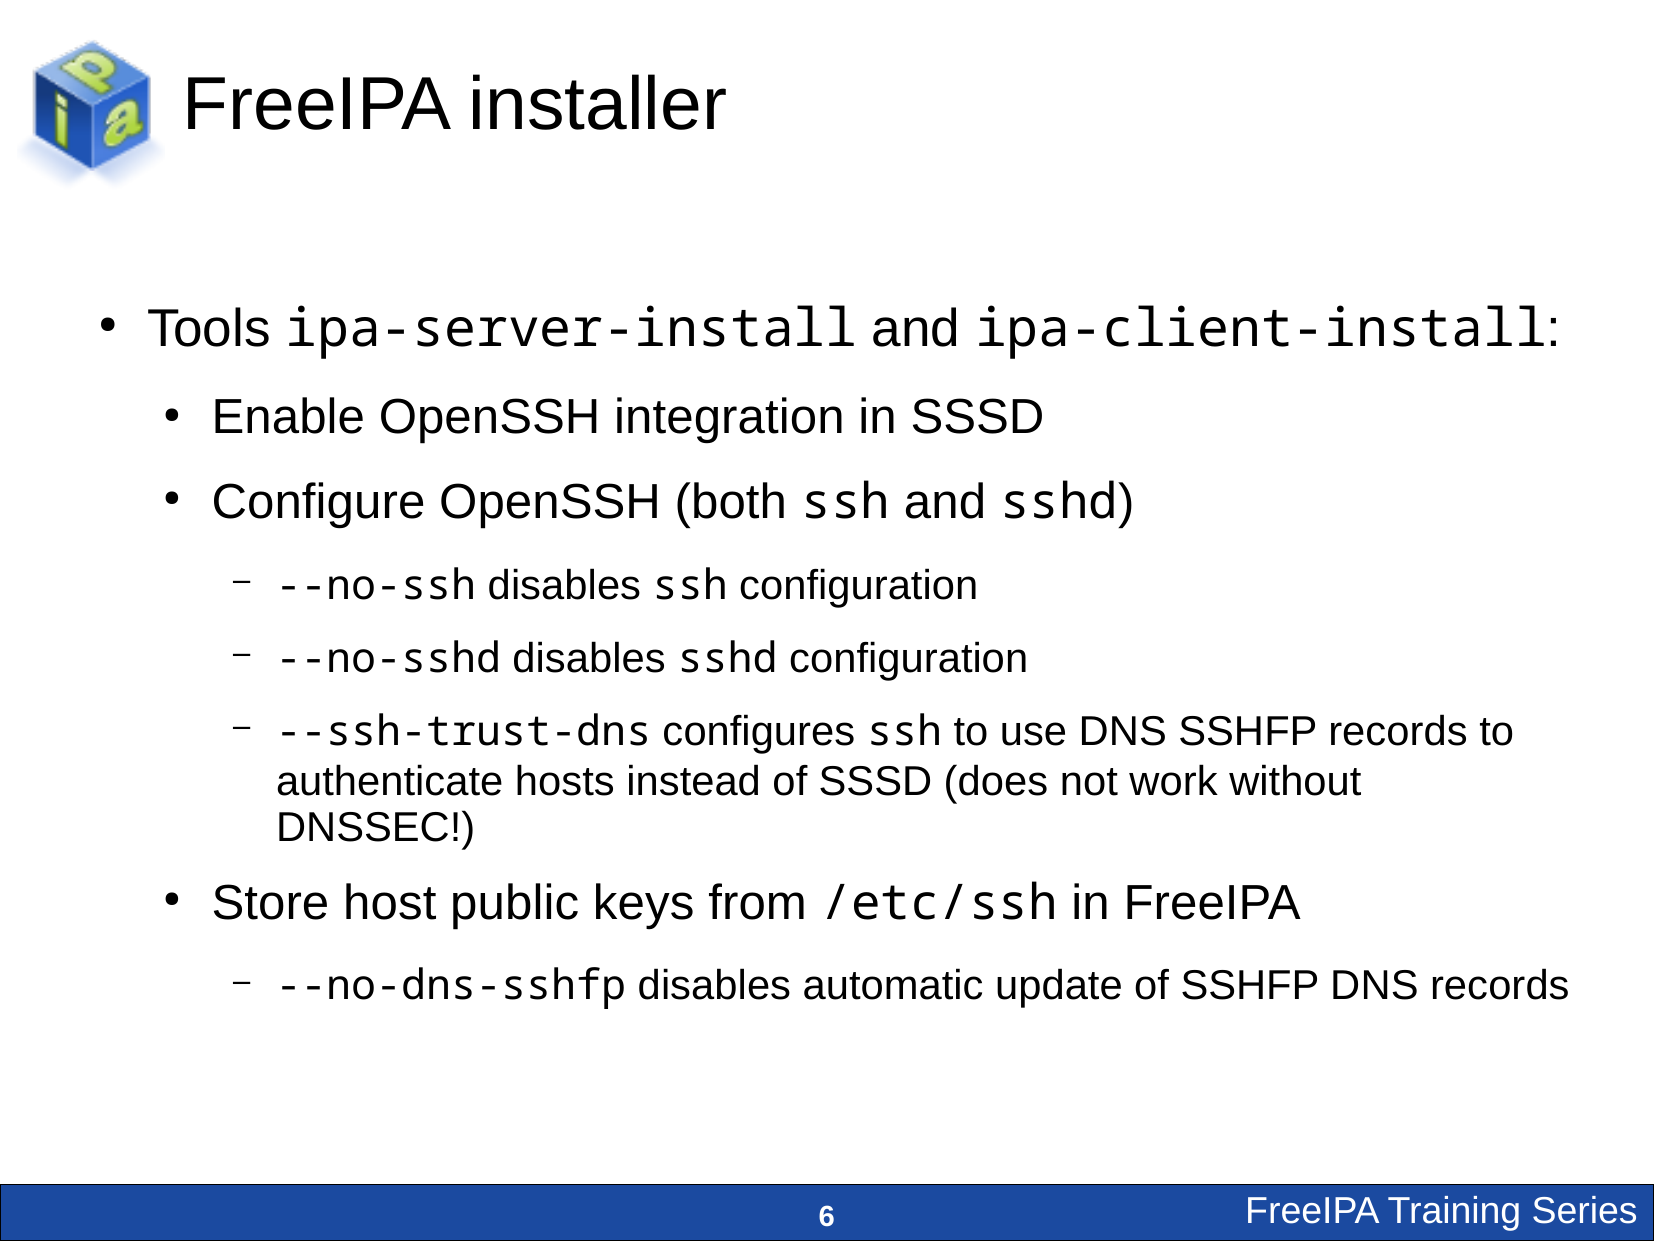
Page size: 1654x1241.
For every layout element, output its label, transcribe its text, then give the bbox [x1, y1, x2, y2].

list Tools ipa-server-install and ipa-client-install: Enable OpenSSH integration in SSSD Configure OpenSSH (both ssh and sshd) --no-ssh disables ssh configuration --no-sshd disables sshd configuration --ssh-trust-dns configures ssh to use DNS SSHFP records to authenticate hosts instead of SSSD (does not work without DNSSEC!) Store host public keys from /etc/ssh in FreeIPA --no-dns-sshfp disables automatic update of SSHFP DNS records [82, 290, 1571, 1138]
title FreeIPA installer [182, 31, 1579, 177]
picture [17, 34, 165, 193]
